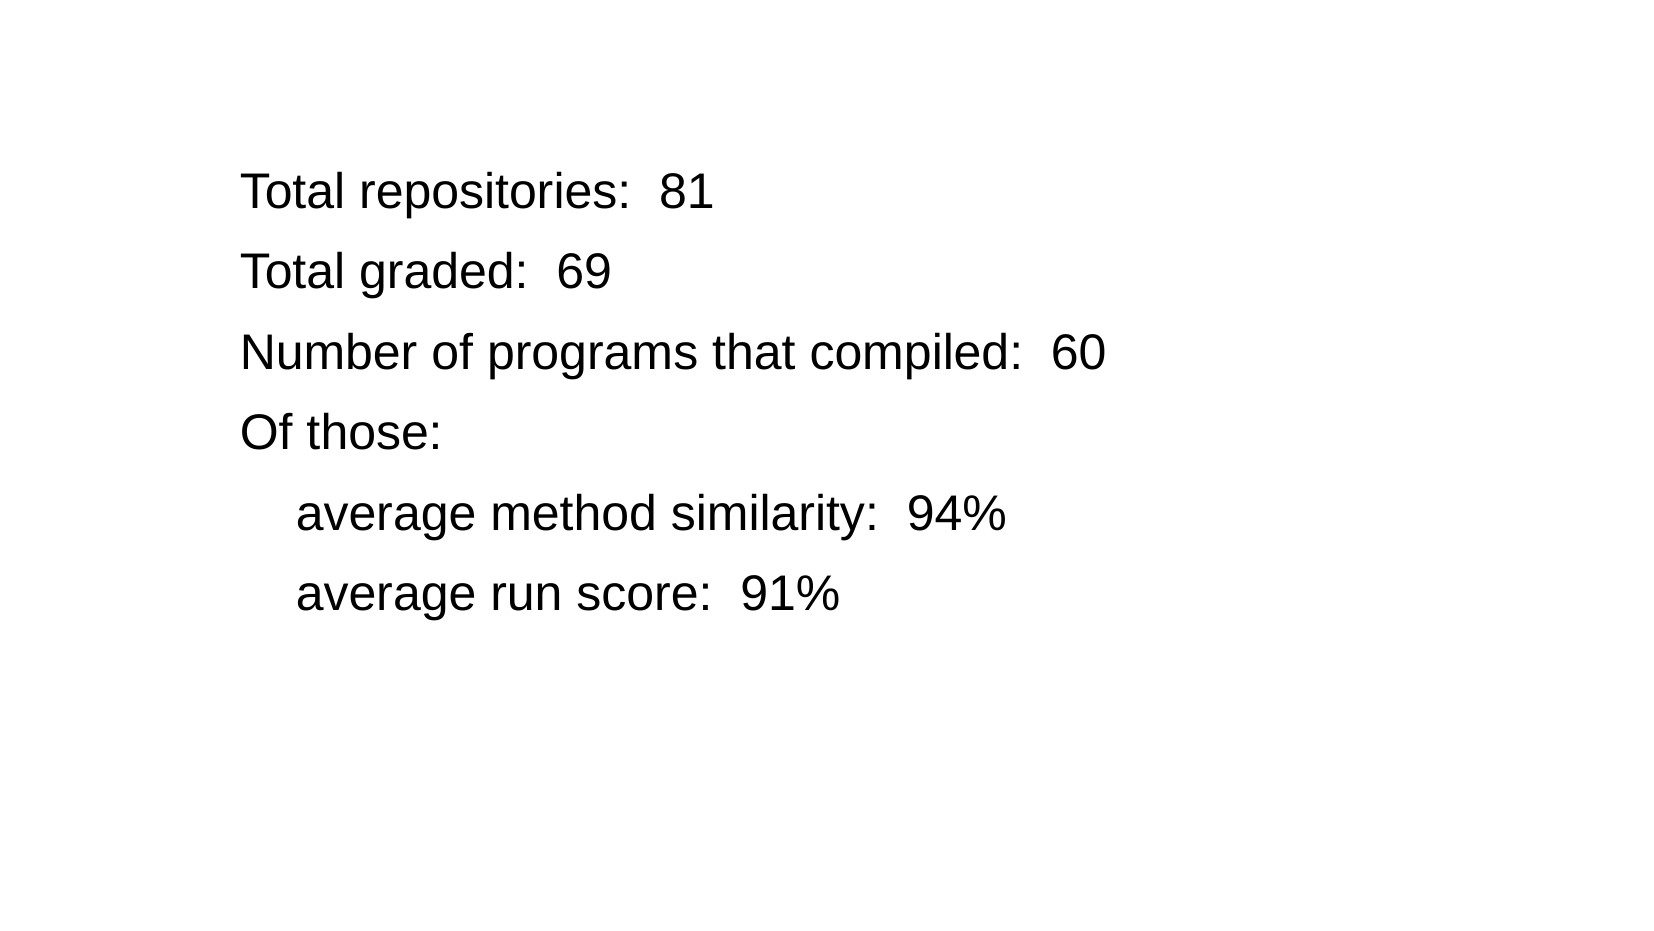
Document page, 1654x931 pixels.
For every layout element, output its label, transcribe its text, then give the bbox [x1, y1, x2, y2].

text_box Total repositories: 81 Total graded: 69 Number of programs that compiled: 60 Of those: average method similarity: 94% average run score: 91% [225, 155, 1276, 885]
